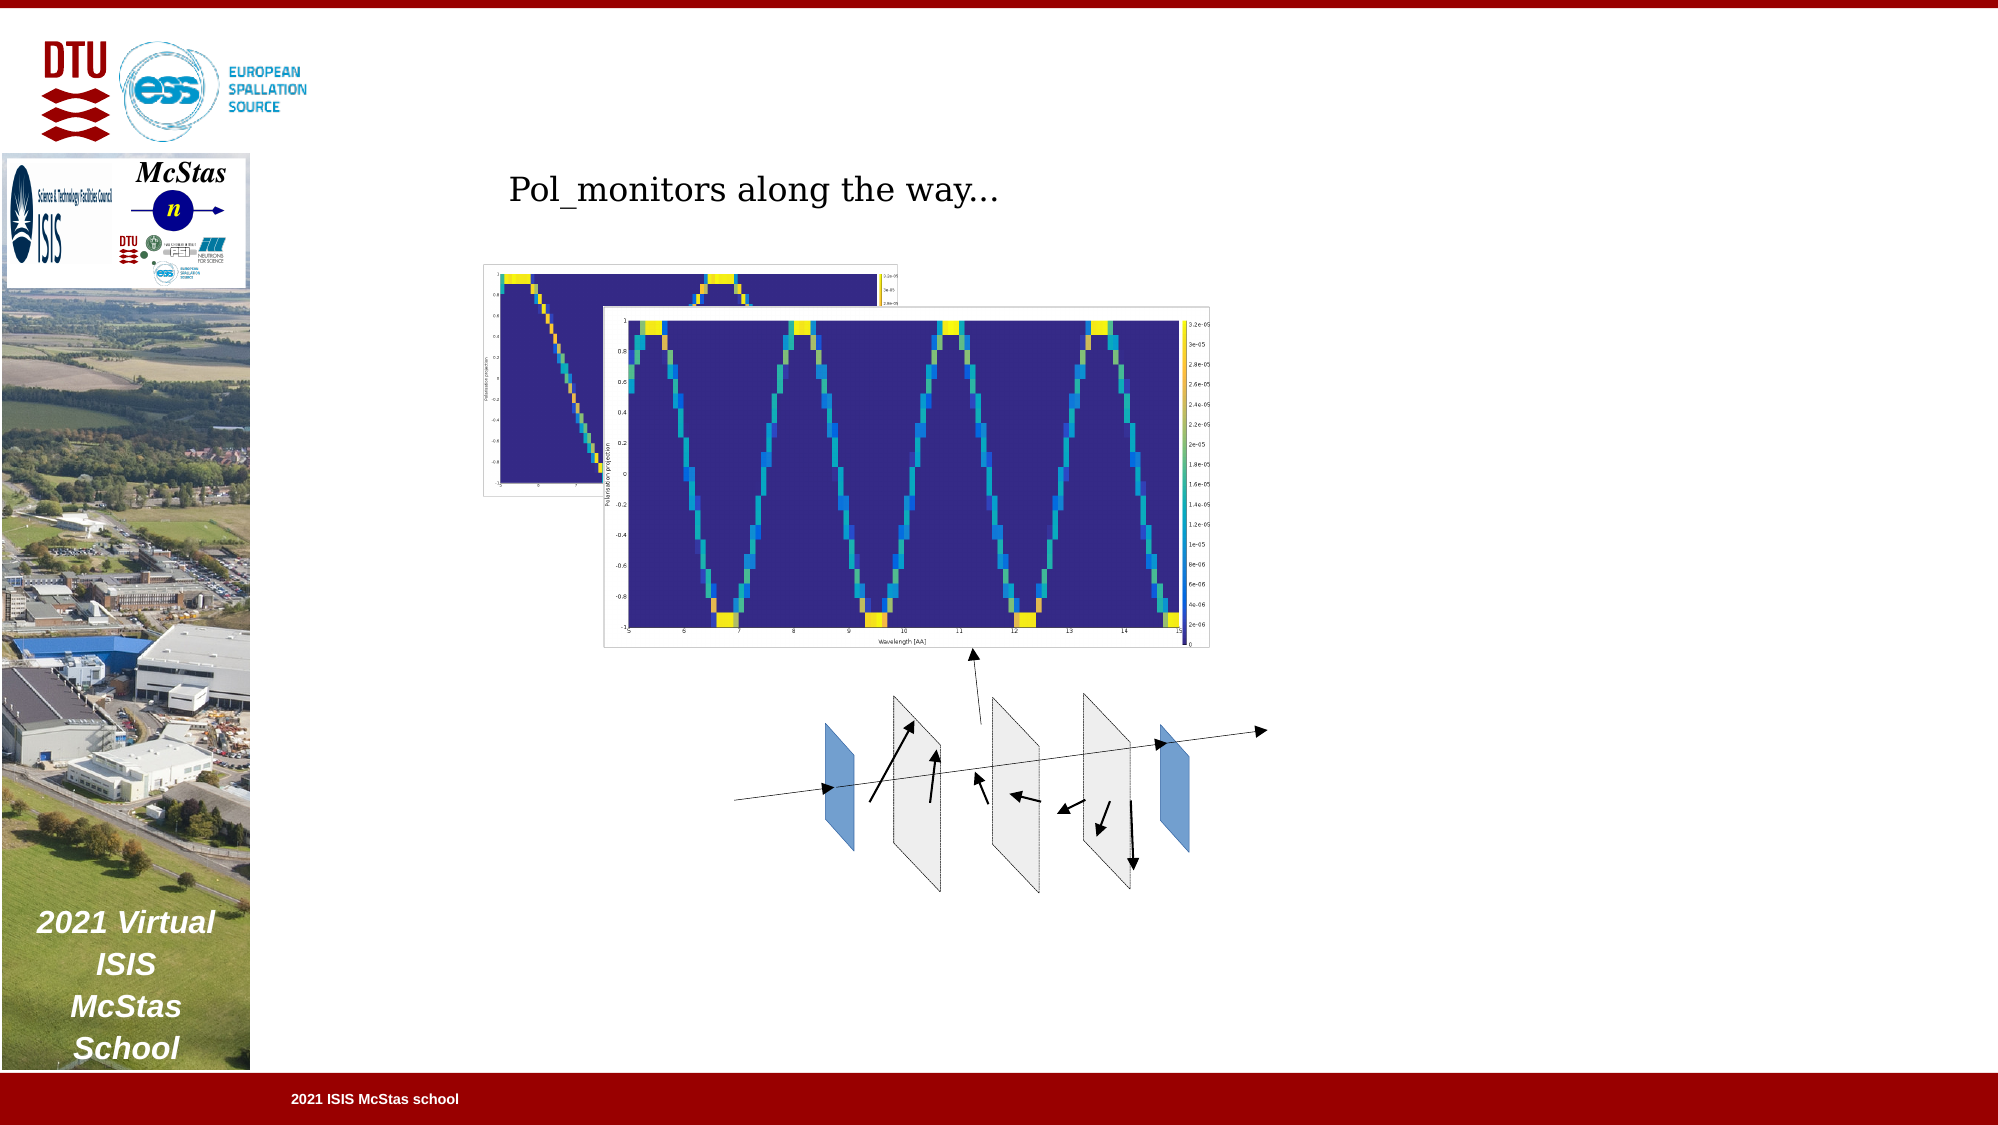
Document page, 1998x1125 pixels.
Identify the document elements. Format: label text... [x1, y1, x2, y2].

picture [483, 264, 1210, 648]
picture [2, 153, 250, 1070]
text_box [1083, 749, 1131, 890]
text_box [1160, 743, 1190, 853]
text_box [893, 695, 941, 779]
text_box [935, 763, 941, 773]
text_box [893, 774, 941, 892]
text_box [992, 761, 1040, 894]
text_box [1083, 693, 1131, 753]
picture [119, 41, 307, 142]
text_box [825, 723, 854, 852]
text_box Pol_monitors along the way... [508, 168, 1450, 209]
text_box [1160, 724, 1176, 742]
text_box [992, 697, 1040, 766]
